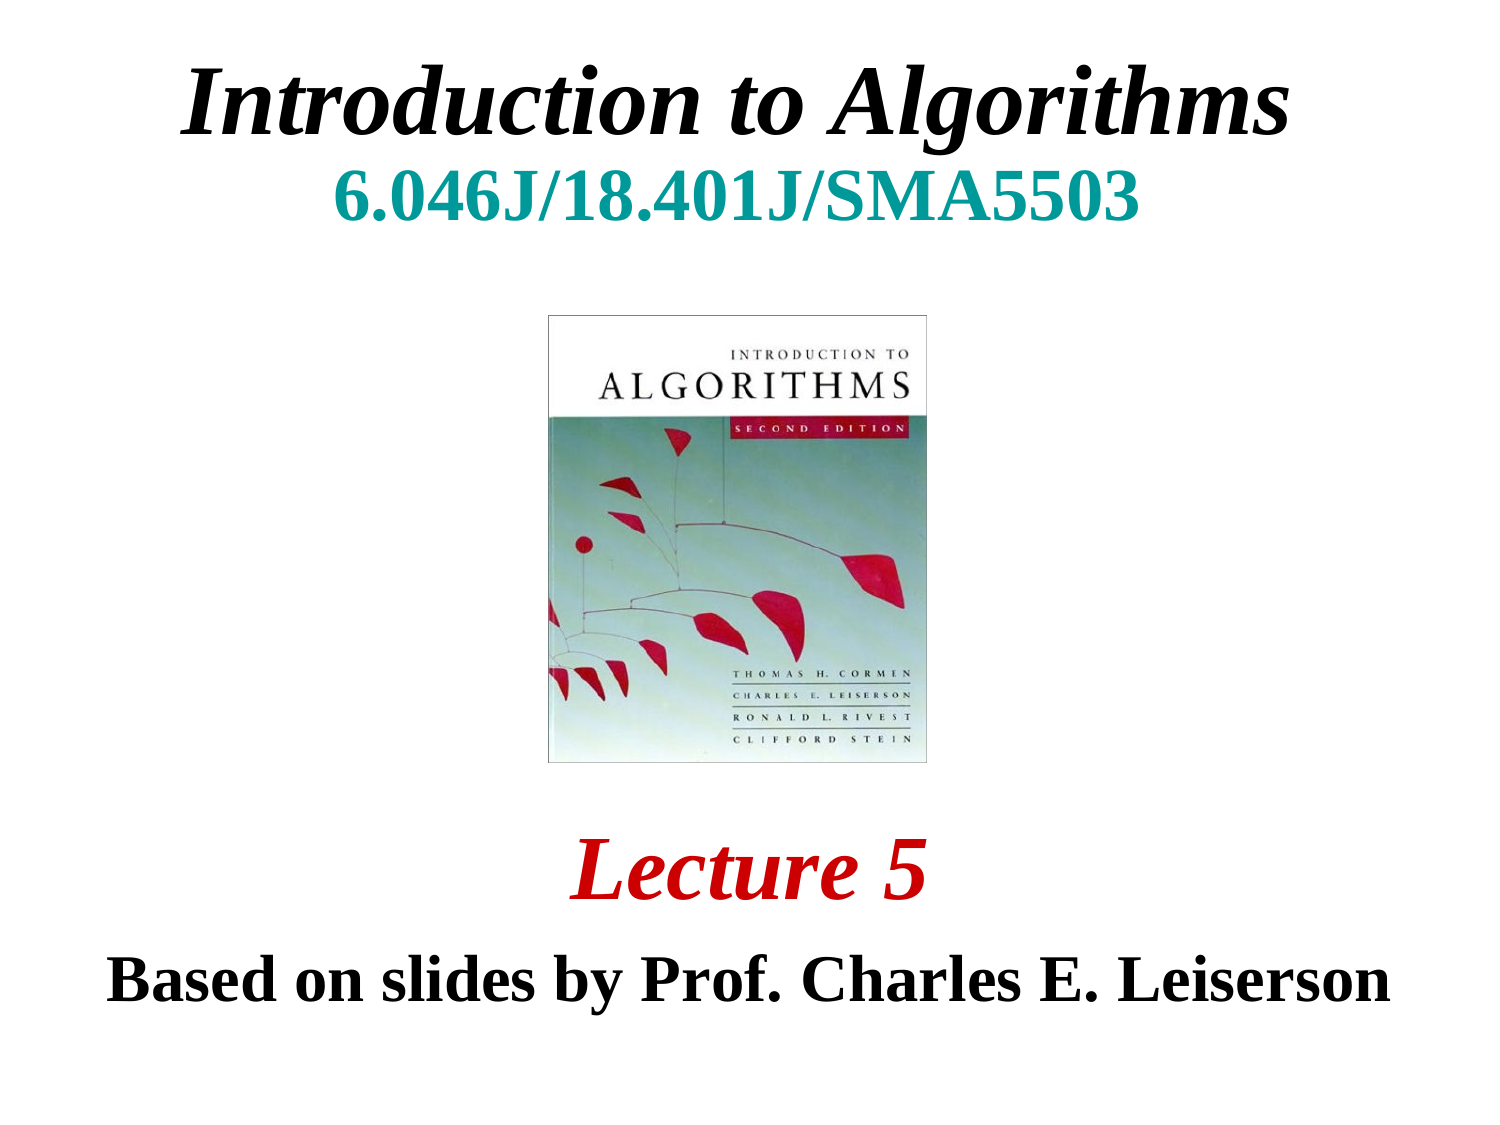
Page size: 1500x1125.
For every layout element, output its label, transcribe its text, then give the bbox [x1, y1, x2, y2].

text_box Introduction to Algorithms 6.046J/18.401J/SMA5503 [99, 49, 1376, 326]
picture [548, 315, 927, 763]
text_box Lecture 5 Based on slides by Prof. Charles E. Leiserson [75, 812, 1426, 1121]
